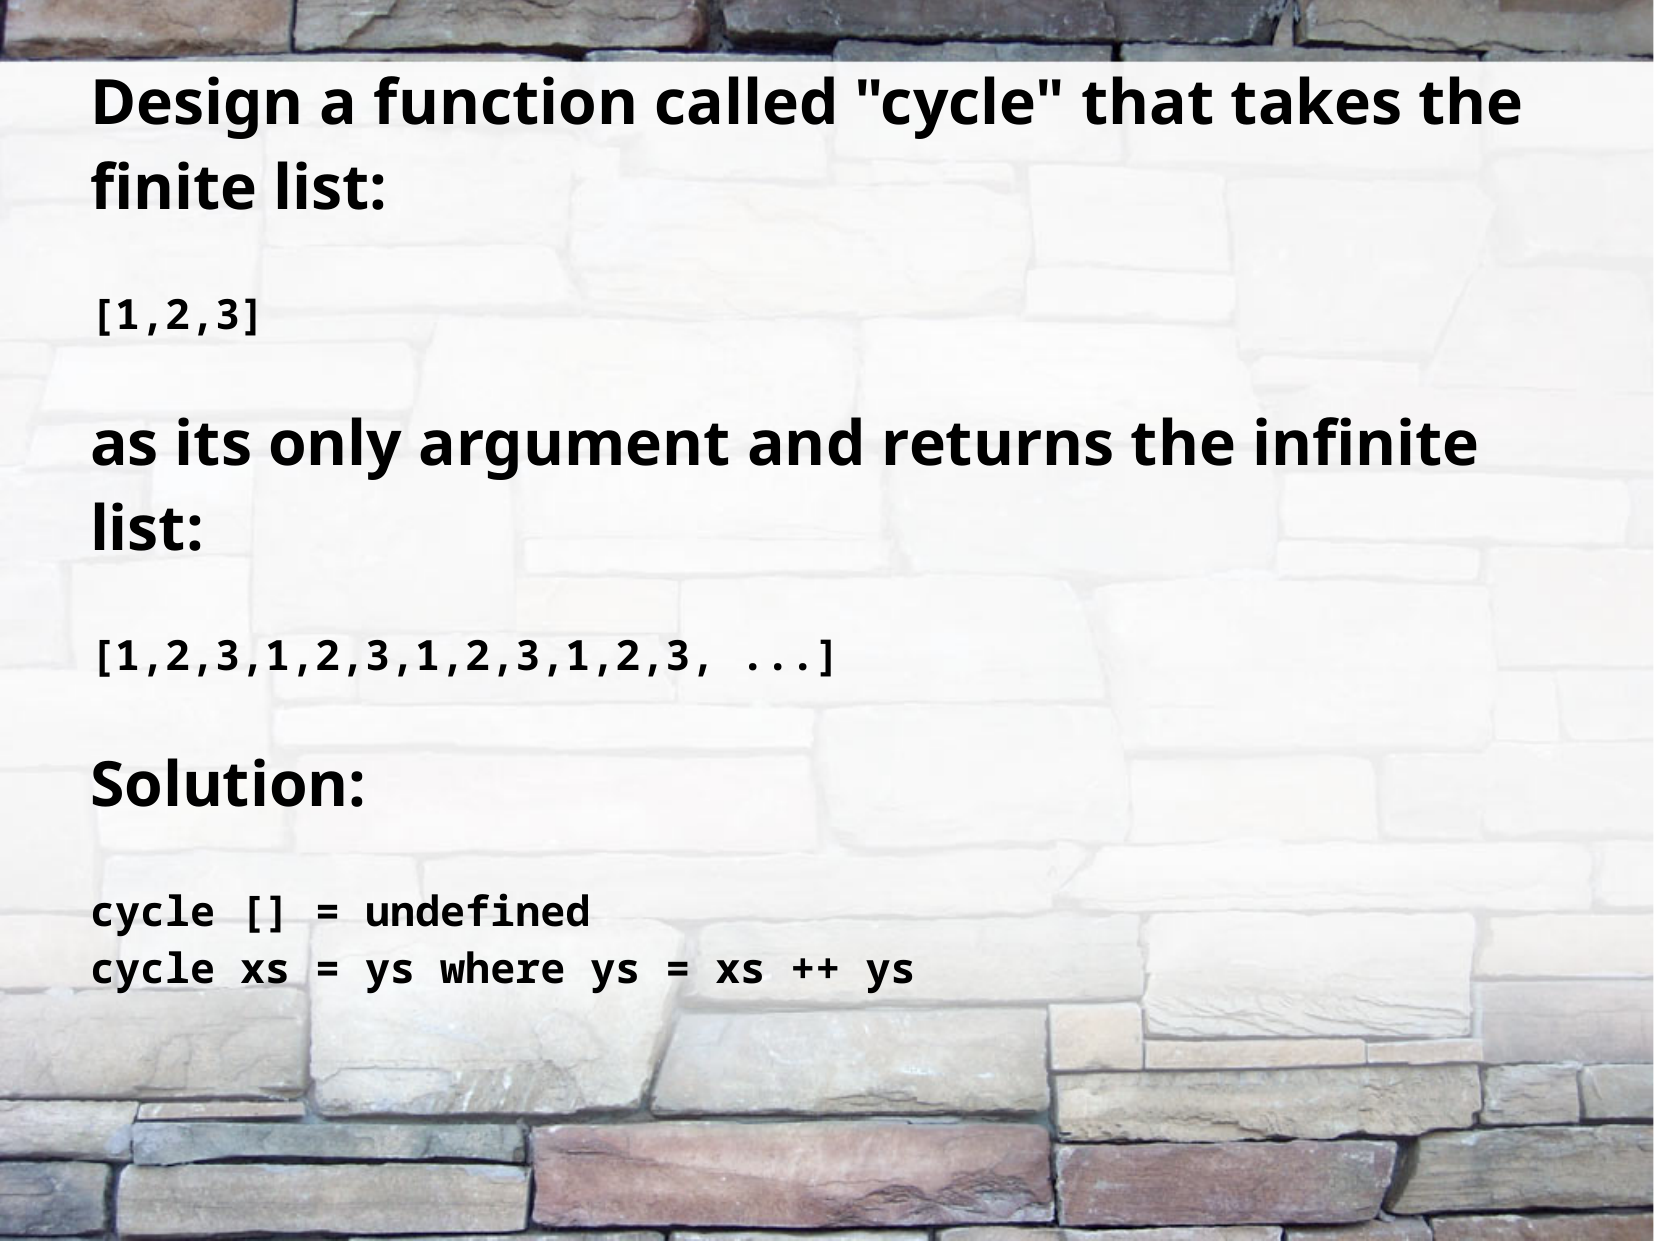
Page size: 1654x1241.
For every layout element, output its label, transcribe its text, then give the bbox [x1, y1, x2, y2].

subtitle Design a function called "cycle" that takes the finite list: [1,2,3] as its only argument and returns the infinite list: [1,2,3,1,2,3,1,2,3,1,2,3, ...] Solution: cycle [] = undefined cycle xs = ys where ys = xs ++ ys [90, 45, 1571, 1066]
picture [0, 0, 1654, 1241]
